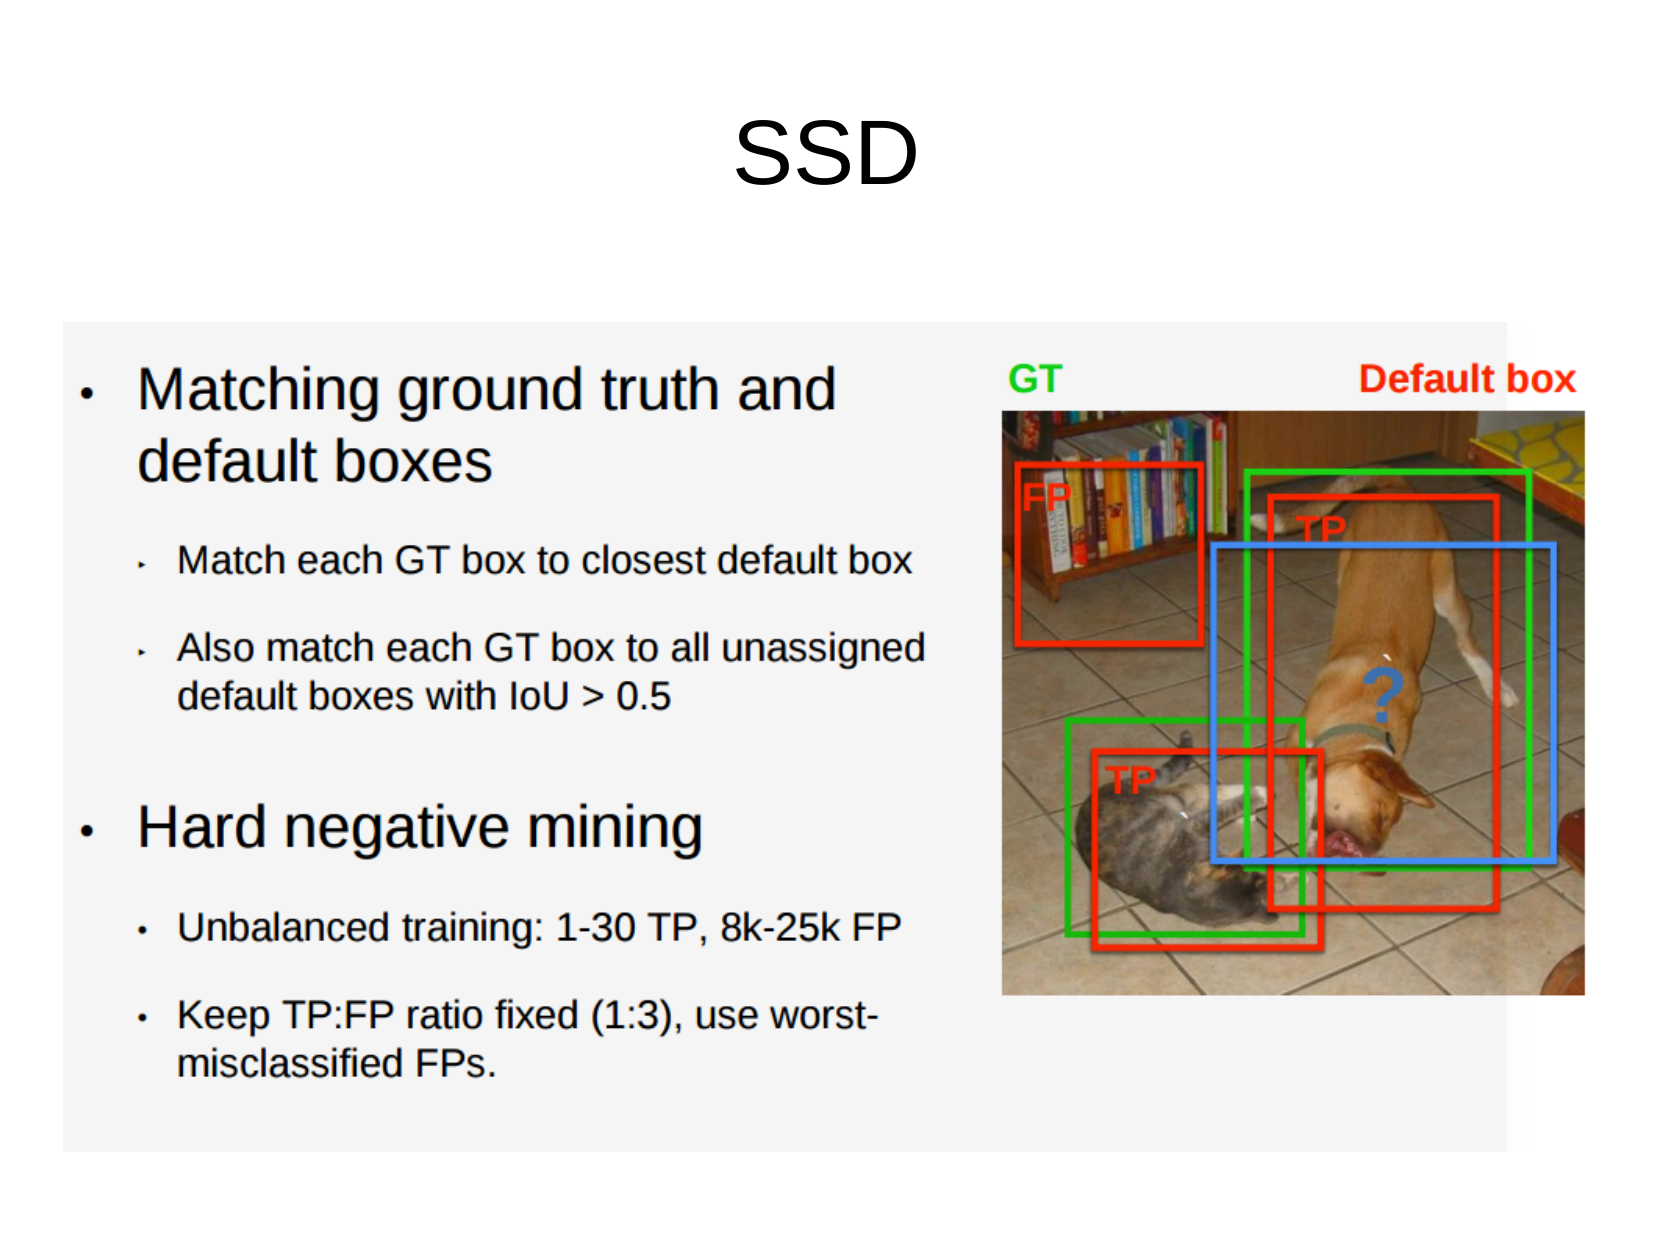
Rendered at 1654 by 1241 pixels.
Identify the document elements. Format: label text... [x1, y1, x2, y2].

title SSD [82, 49, 1571, 257]
picture [63, 322, 1618, 1152]
